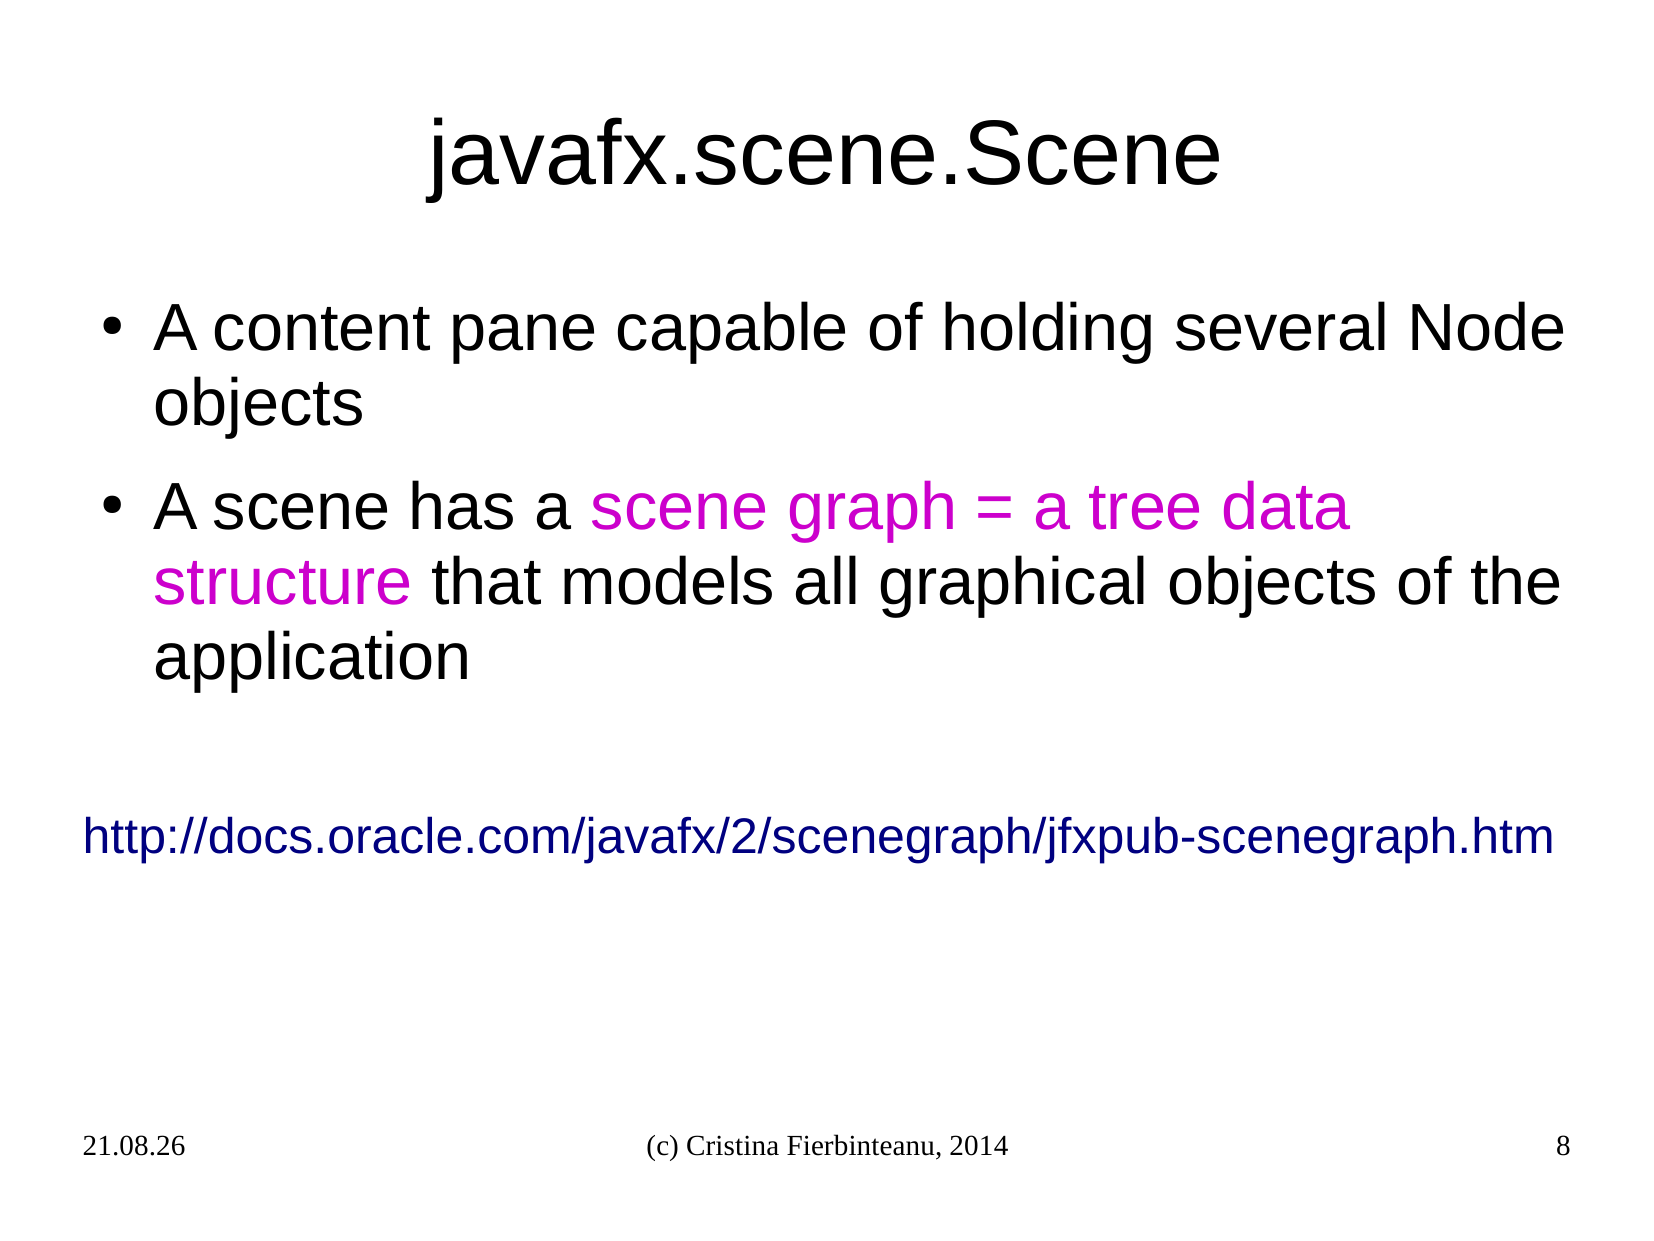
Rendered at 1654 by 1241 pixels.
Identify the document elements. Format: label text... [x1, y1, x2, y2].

list A content pane capable of holding several Node objects A scene has a scene graph = a tree data structure that models all graphical objects of the application http://docs.oracle.com/javafx/2/scenegraph/jfxpub-scenegraph.htm [82, 290, 1571, 1109]
title javafx.scene.Scene [82, 49, 1571, 257]
